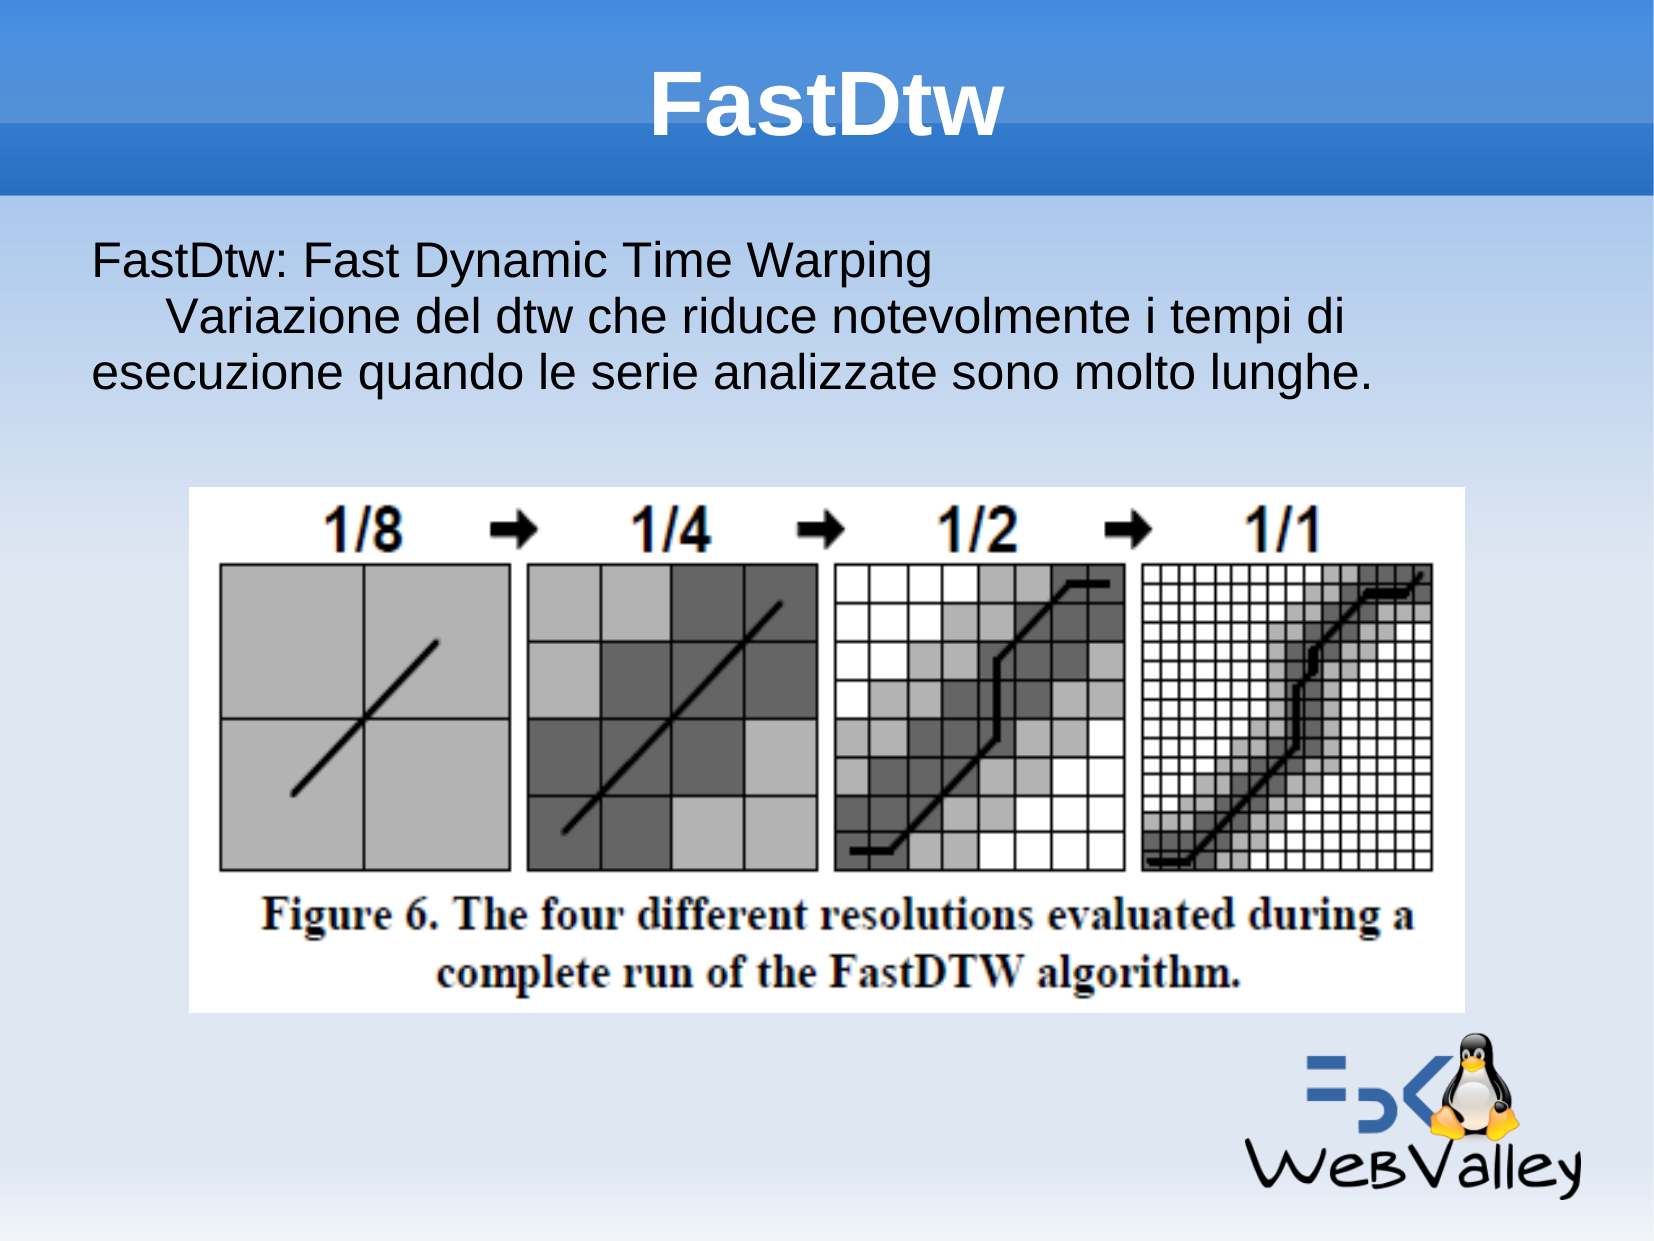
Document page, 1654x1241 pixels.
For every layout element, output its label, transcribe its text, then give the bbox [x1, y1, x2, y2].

picture [0, 0, 1654, 1241]
title FastDtw [82, 7, 1571, 200]
text_box FastDtw: Fast Dynamic Time Warping Variazione del dtw che riduce notevolmente i tempi di esecuzione quando le serie analizzate sono molto lunghe. [76, 225, 1577, 413]
